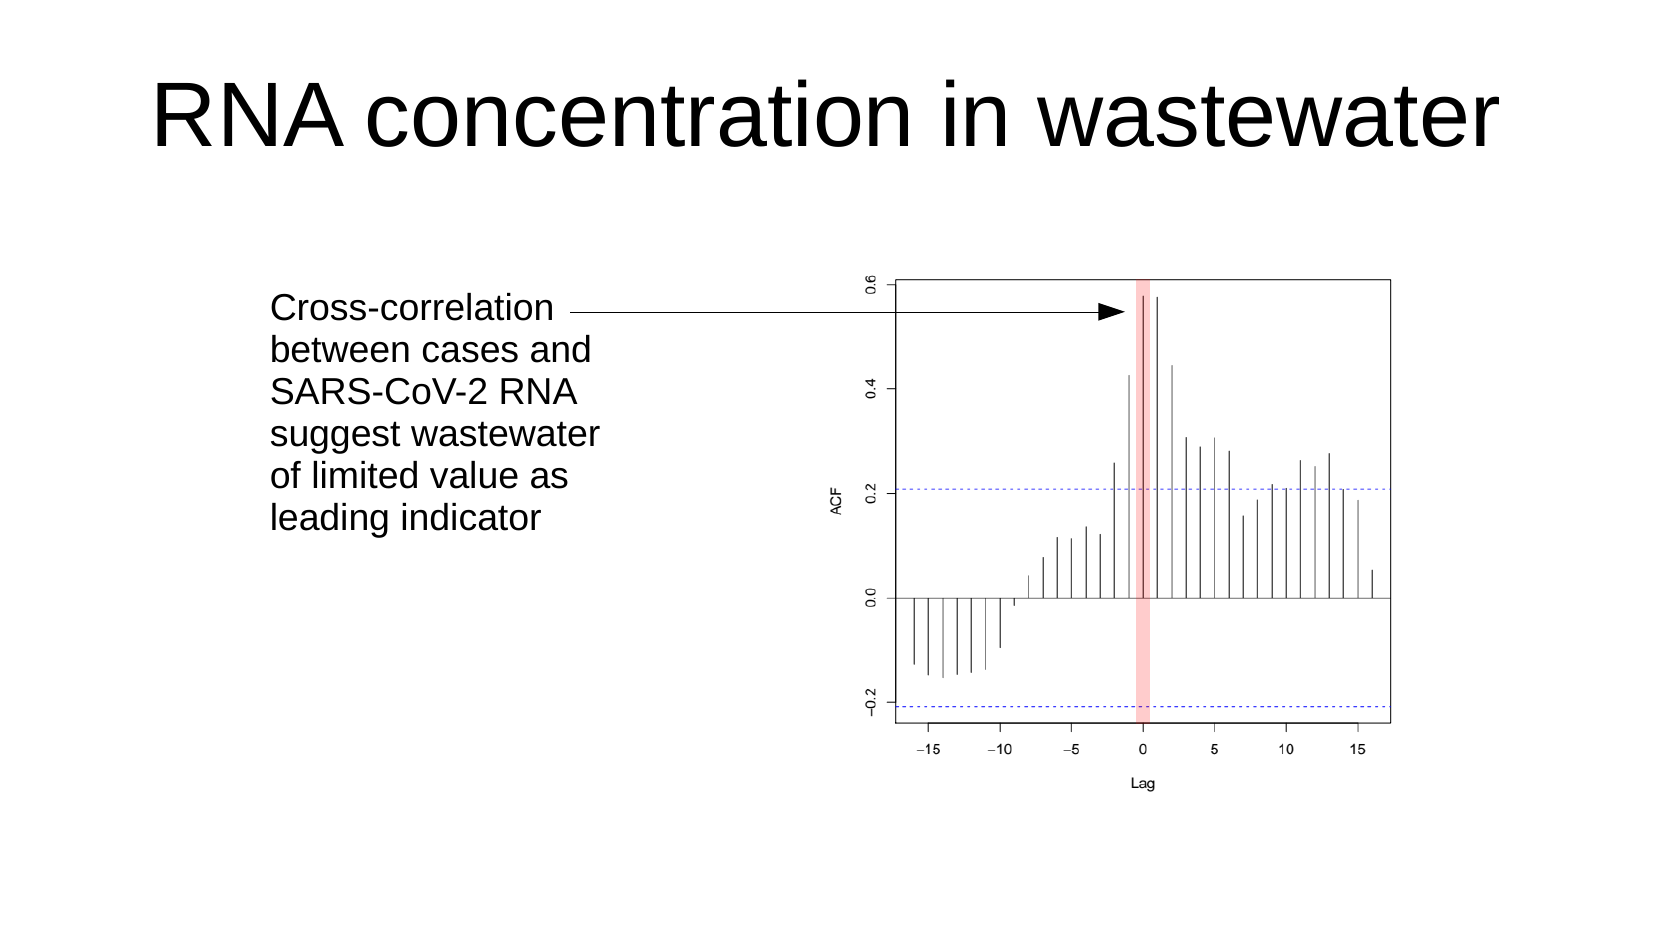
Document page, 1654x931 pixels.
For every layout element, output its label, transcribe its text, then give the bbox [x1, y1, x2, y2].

title RNA concentration in wastewater [82, 37, 1571, 193]
picture [825, 209, 1426, 811]
text_box Cross-correlation between cases and SARS-CoV-2 RNA suggest wastewater of limited value as leading indicator [255, 279, 646, 546]
